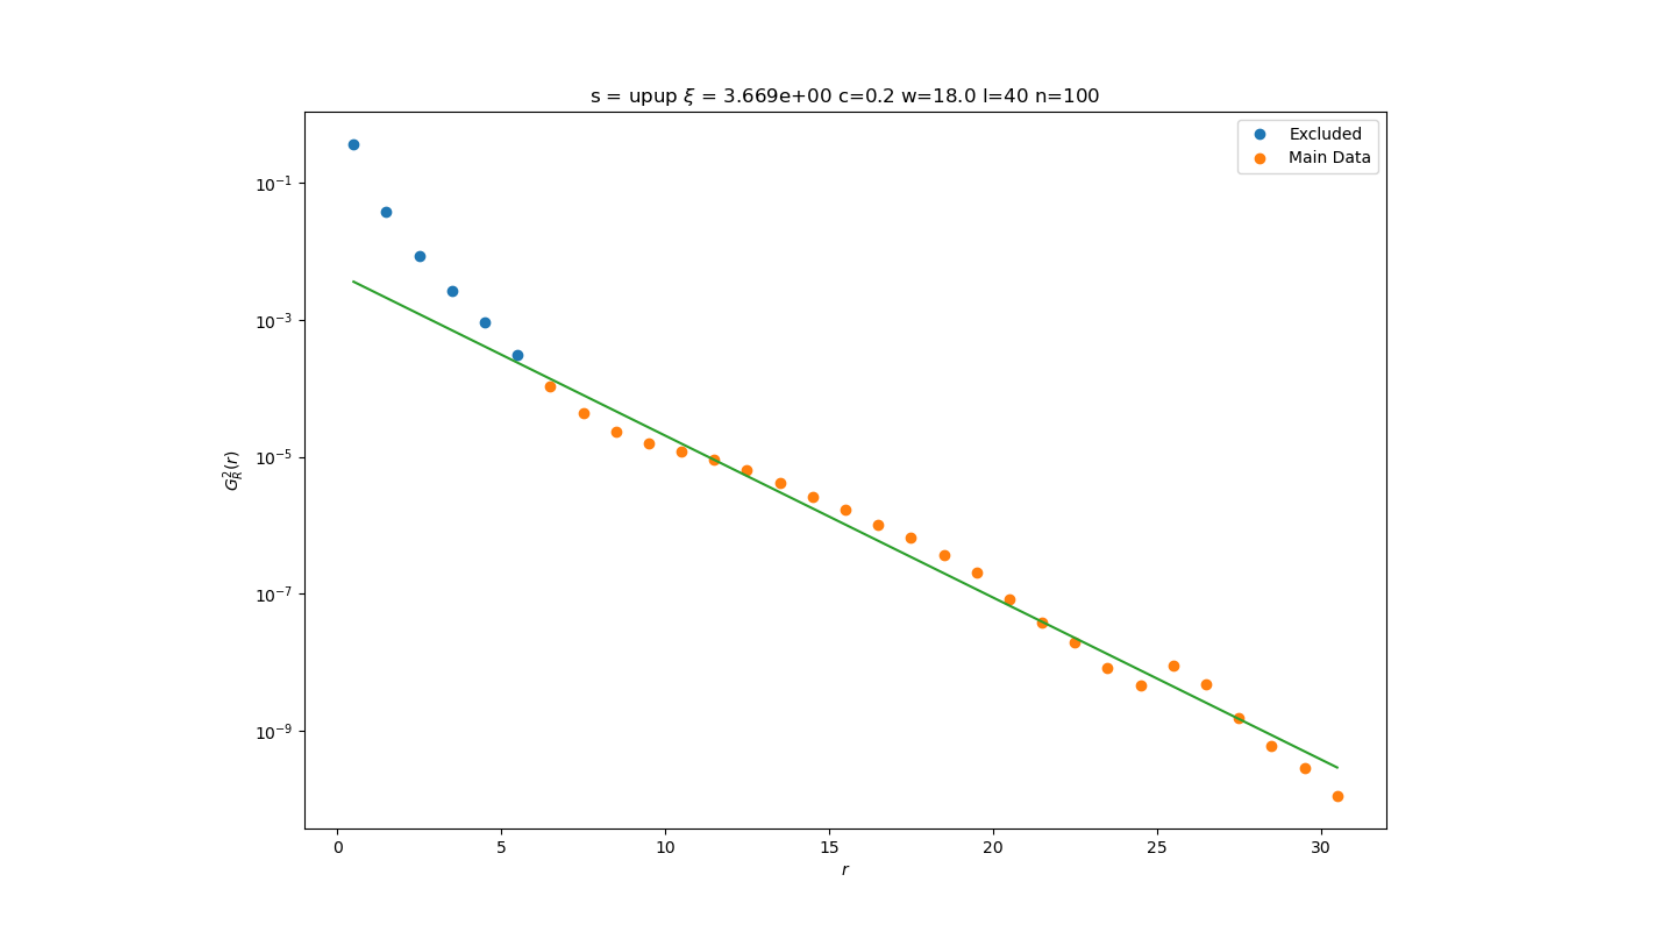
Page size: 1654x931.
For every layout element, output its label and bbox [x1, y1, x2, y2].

picture [130, 0, 1526, 931]
